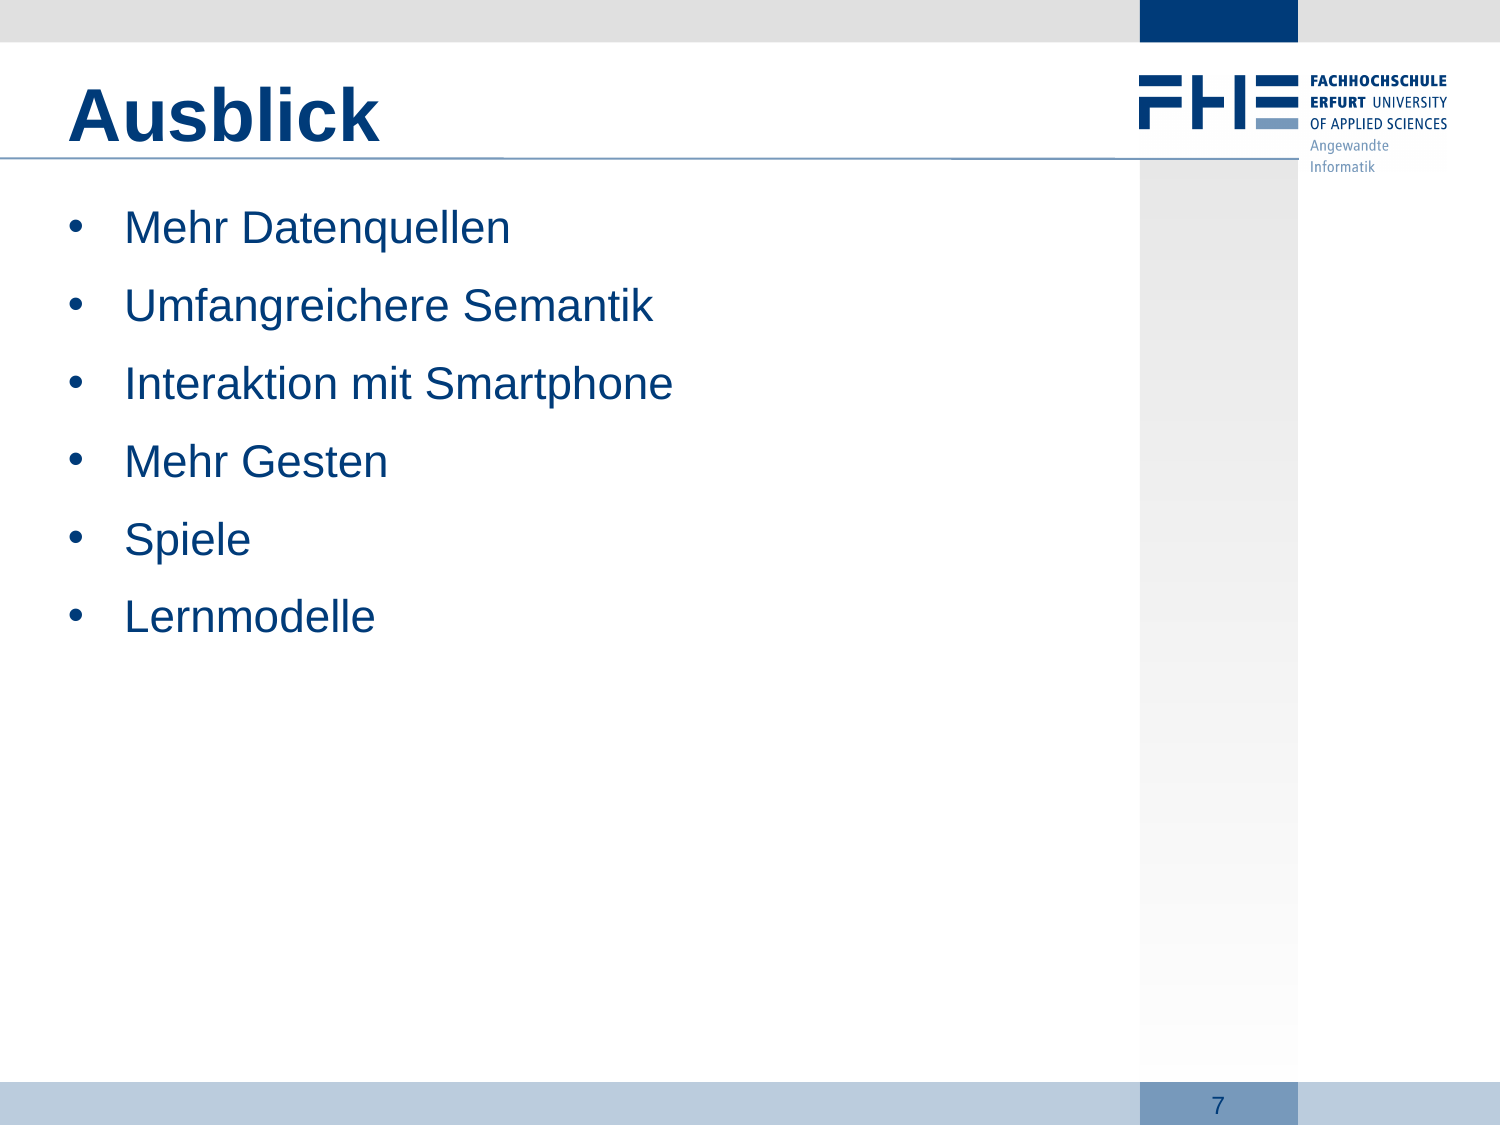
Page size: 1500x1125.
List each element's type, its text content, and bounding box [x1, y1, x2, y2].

picture [1139, 75, 1447, 172]
list Mehr Datenquellen Umfangreichere Semantik Interaktion mit Smartphone Mehr Gesten Spiele Lernmodelle [53, 190, 1500, 1100]
title Ausblick [53, 58, 1140, 142]
